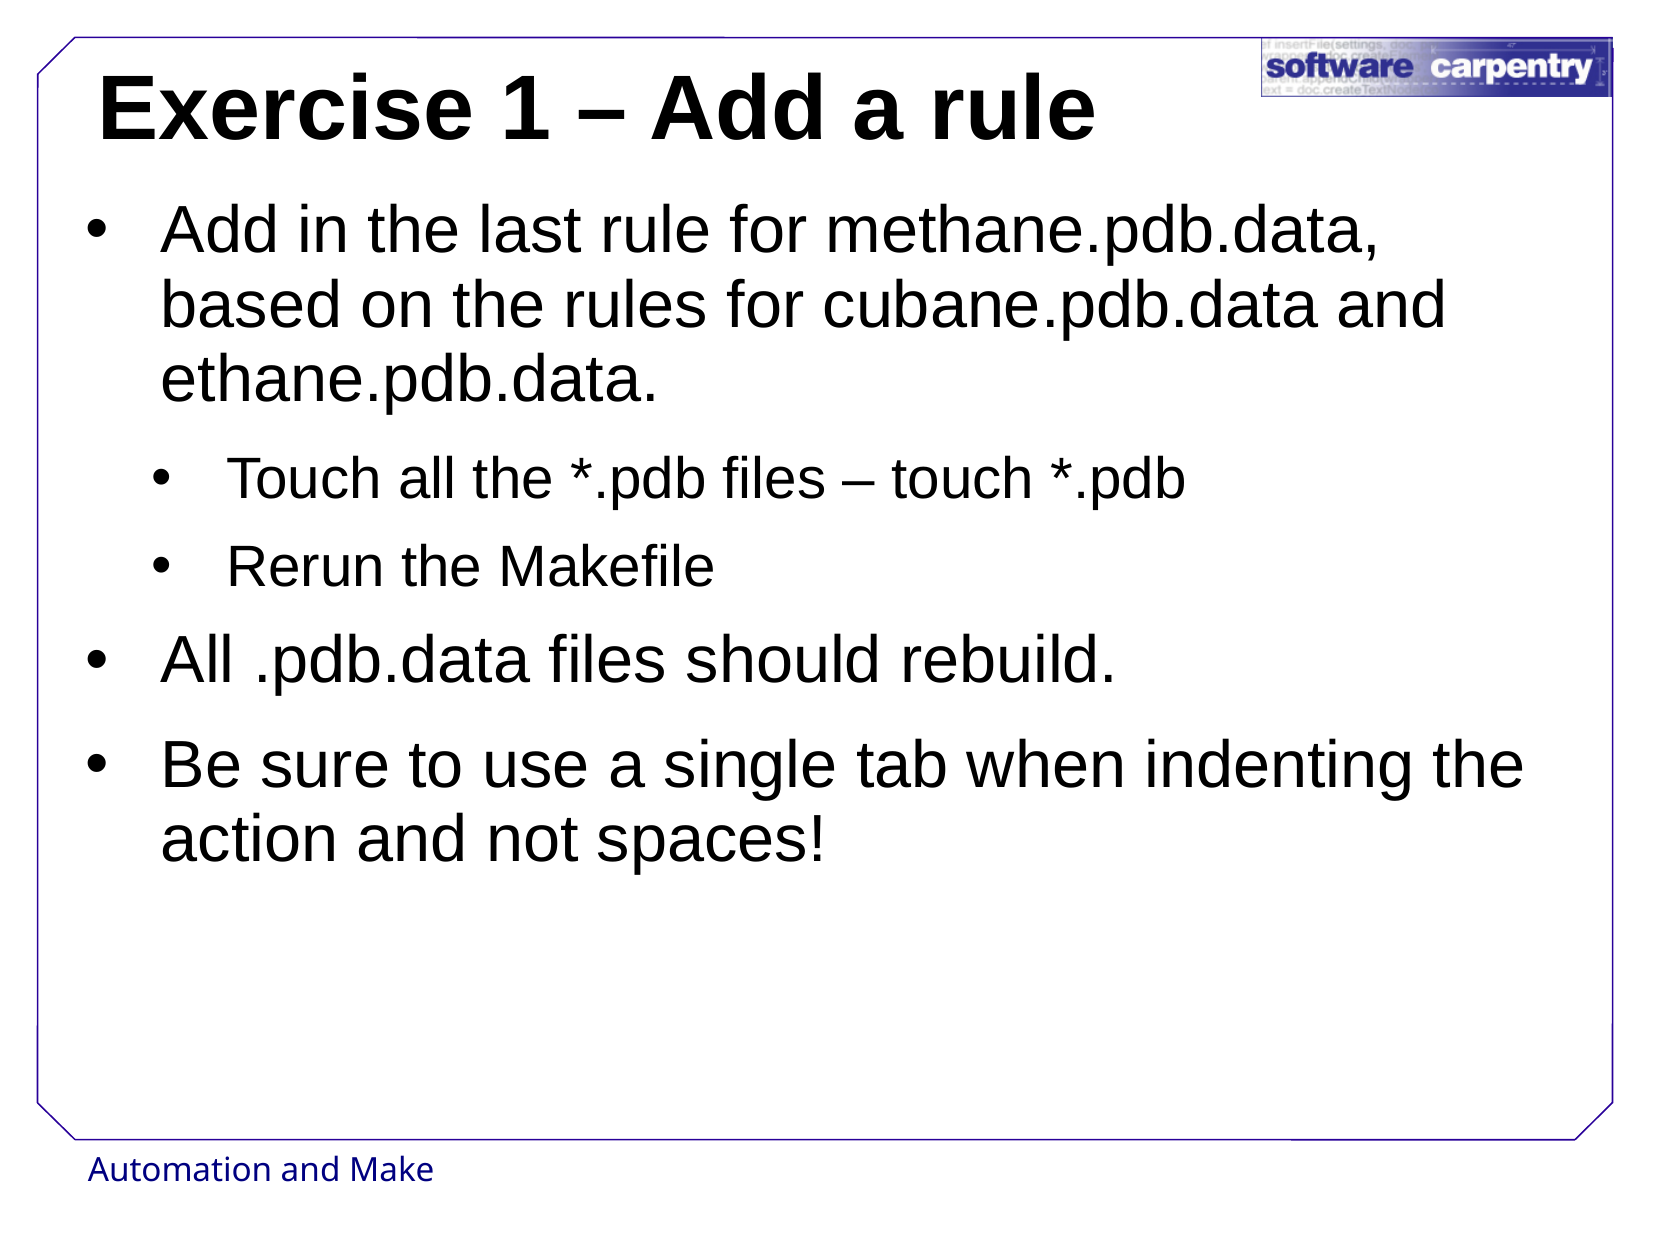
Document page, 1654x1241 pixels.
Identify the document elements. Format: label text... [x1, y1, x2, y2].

picture [1261, 39, 1613, 97]
list Add in the last rule for methane.pdb.data, based on the rules for cubane.pdb.data and ethane.pdb.data. Touch all the *.pdb files – touch *.pdb Rerun the Makefile All .pdb.data files should rebuild. Be sure to use a single tab when indenting the action and not spaces! [70, 185, 1571, 1112]
title Exercise 1 – Add a rule [82, 49, 1572, 176]
